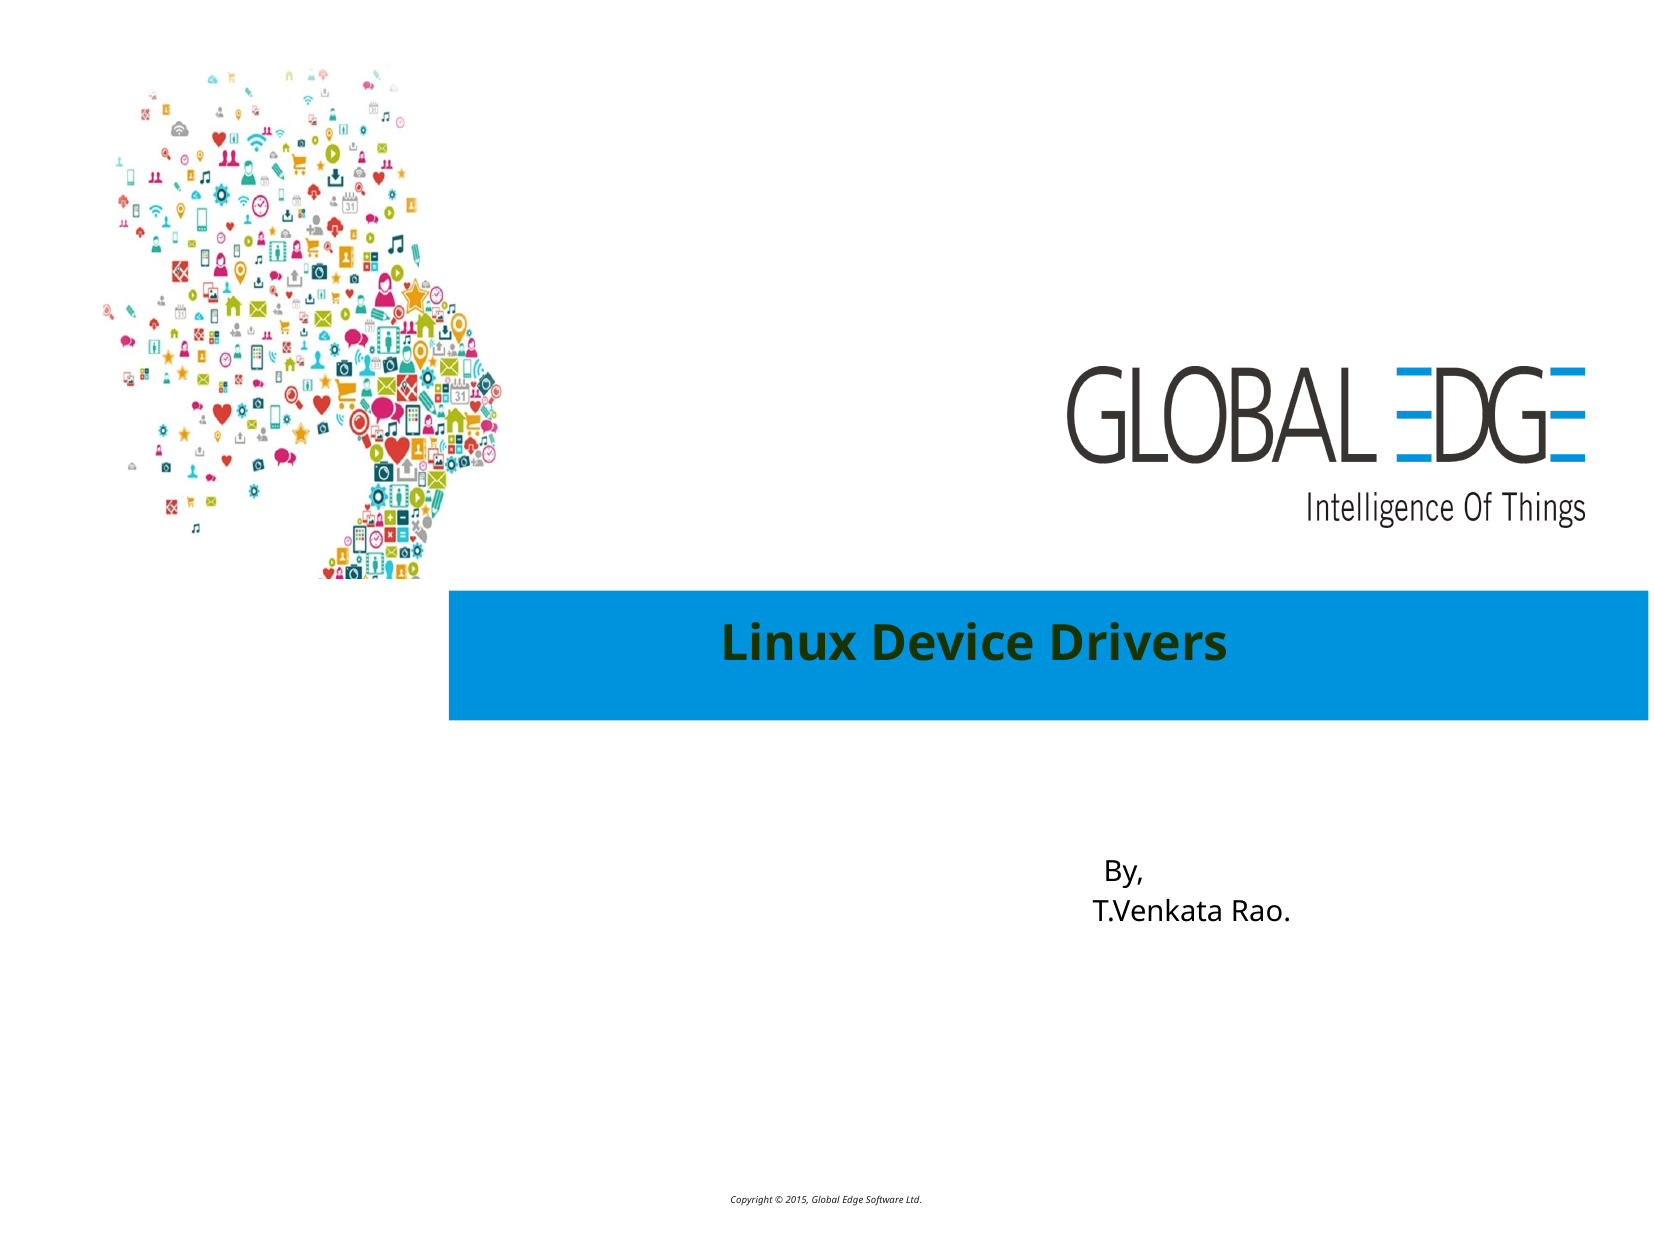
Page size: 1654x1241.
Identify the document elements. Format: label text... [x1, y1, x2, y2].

picture [1067, 366, 1585, 528]
text_box By, T.Venkata Rao. [781, 802, 1628, 1078]
picture [103, 0, 520, 579]
text_box Linux Device Drivers [484, 601, 1649, 721]
title [448, 590, 1649, 721]
